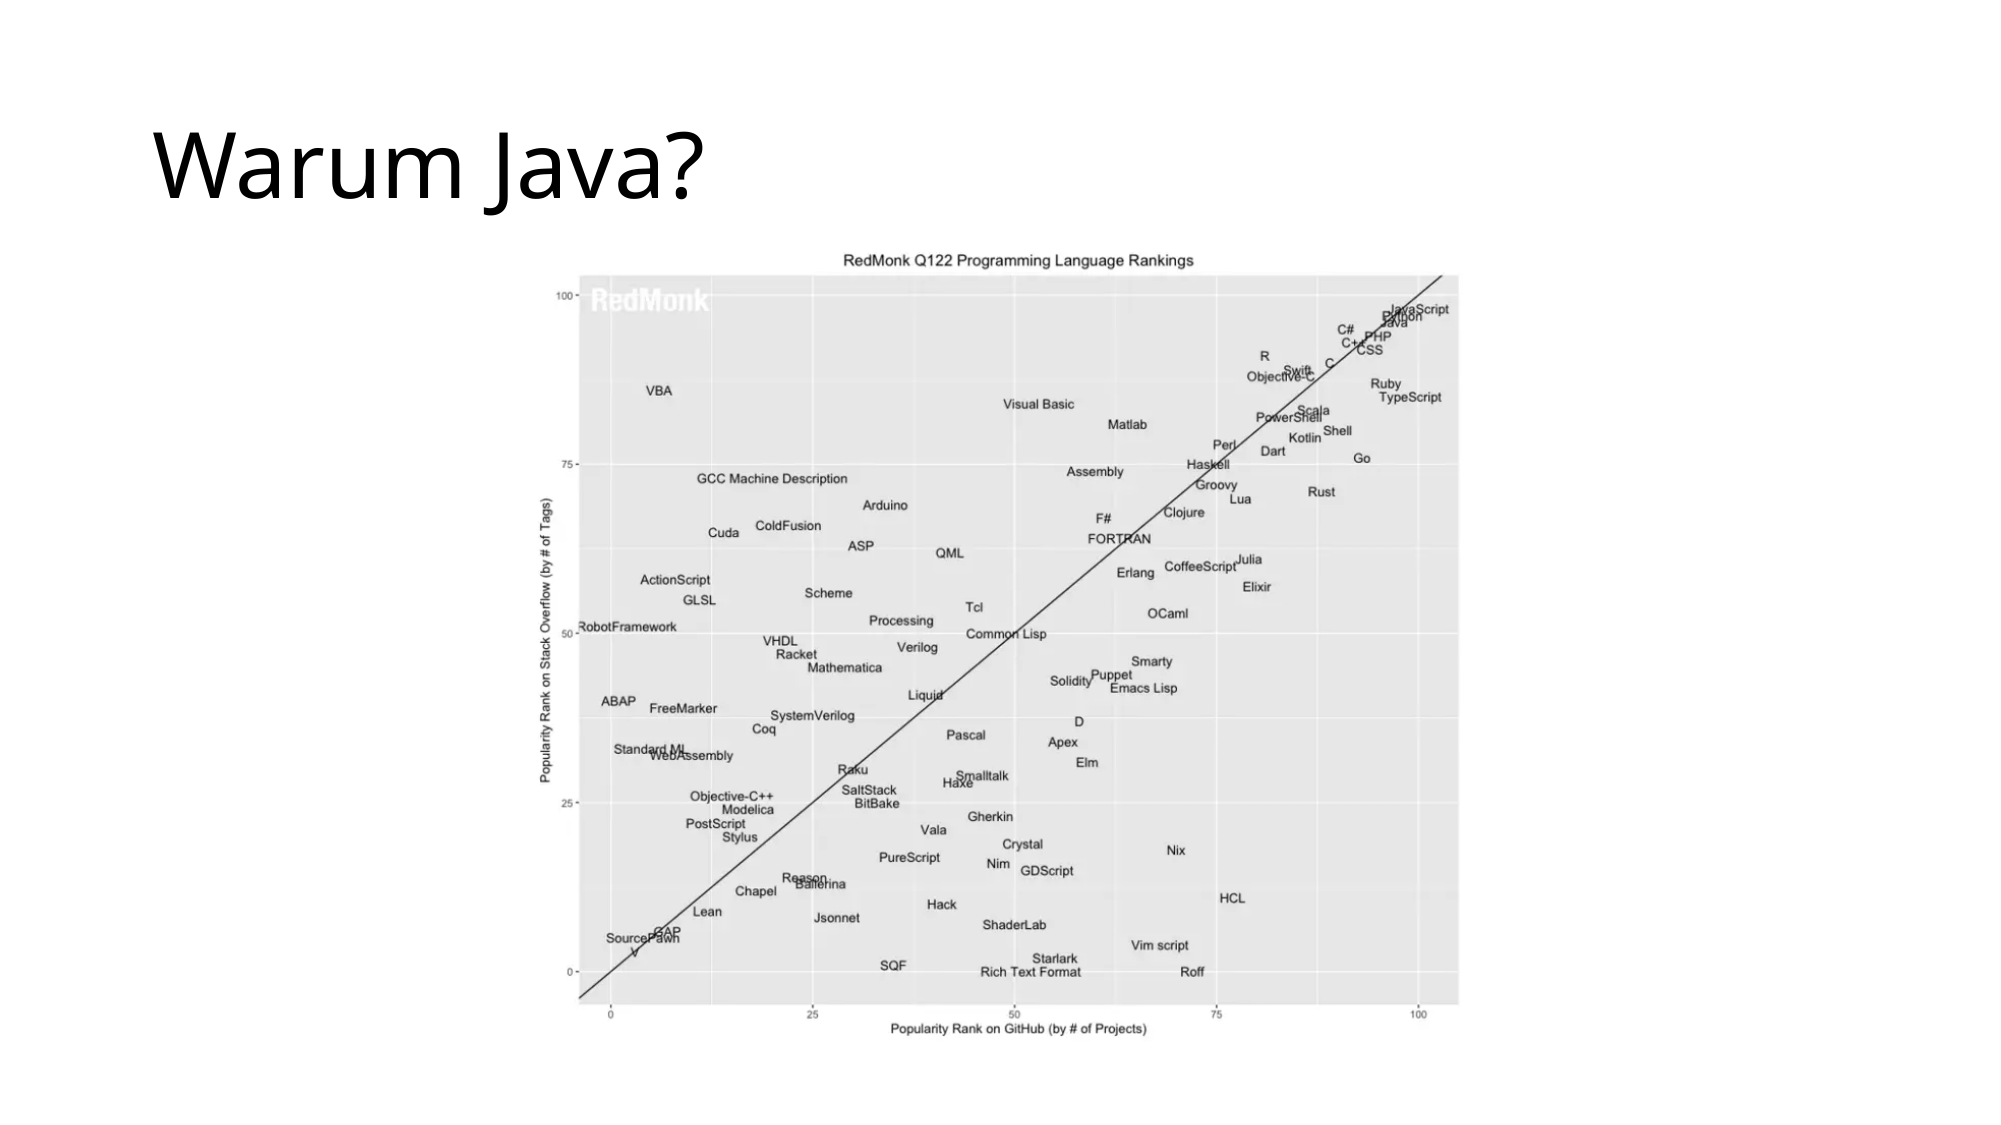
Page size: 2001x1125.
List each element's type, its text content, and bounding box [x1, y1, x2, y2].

title Warum Java? [137, 59, 1863, 278]
picture [534, 248, 1465, 1042]
